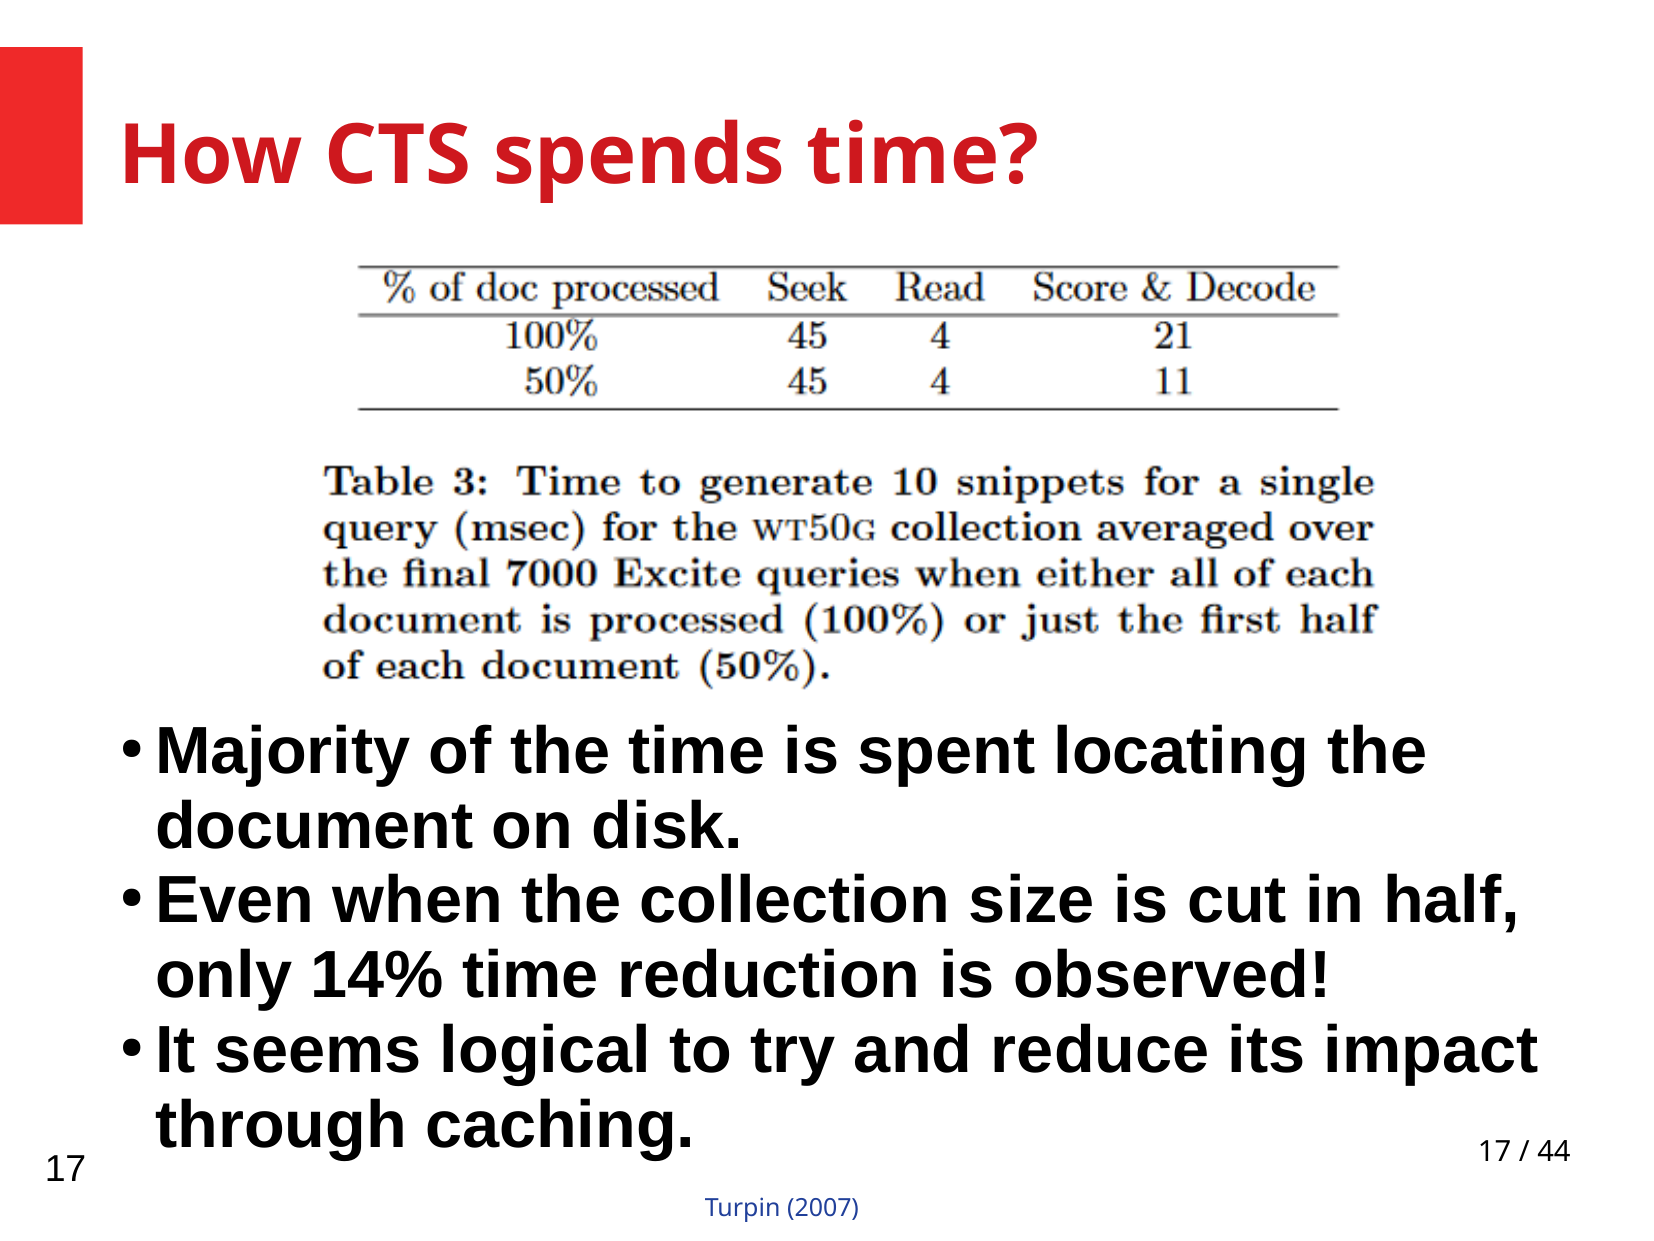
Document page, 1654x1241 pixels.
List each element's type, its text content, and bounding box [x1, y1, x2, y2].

text_box Majority of the time is spent locating the document on disk. Even when the collection size is cut in half, only 14% time reduction is observed! It seems logical to try and reduce its impact through caching. [105, 705, 1561, 1171]
picture [315, 256, 1398, 705]
text_box 17 [30, 1140, 106, 1197]
title How CTS spends time? [118, 49, 1571, 257]
text_box Turpin (2007) [690, 1182, 961, 1227]
